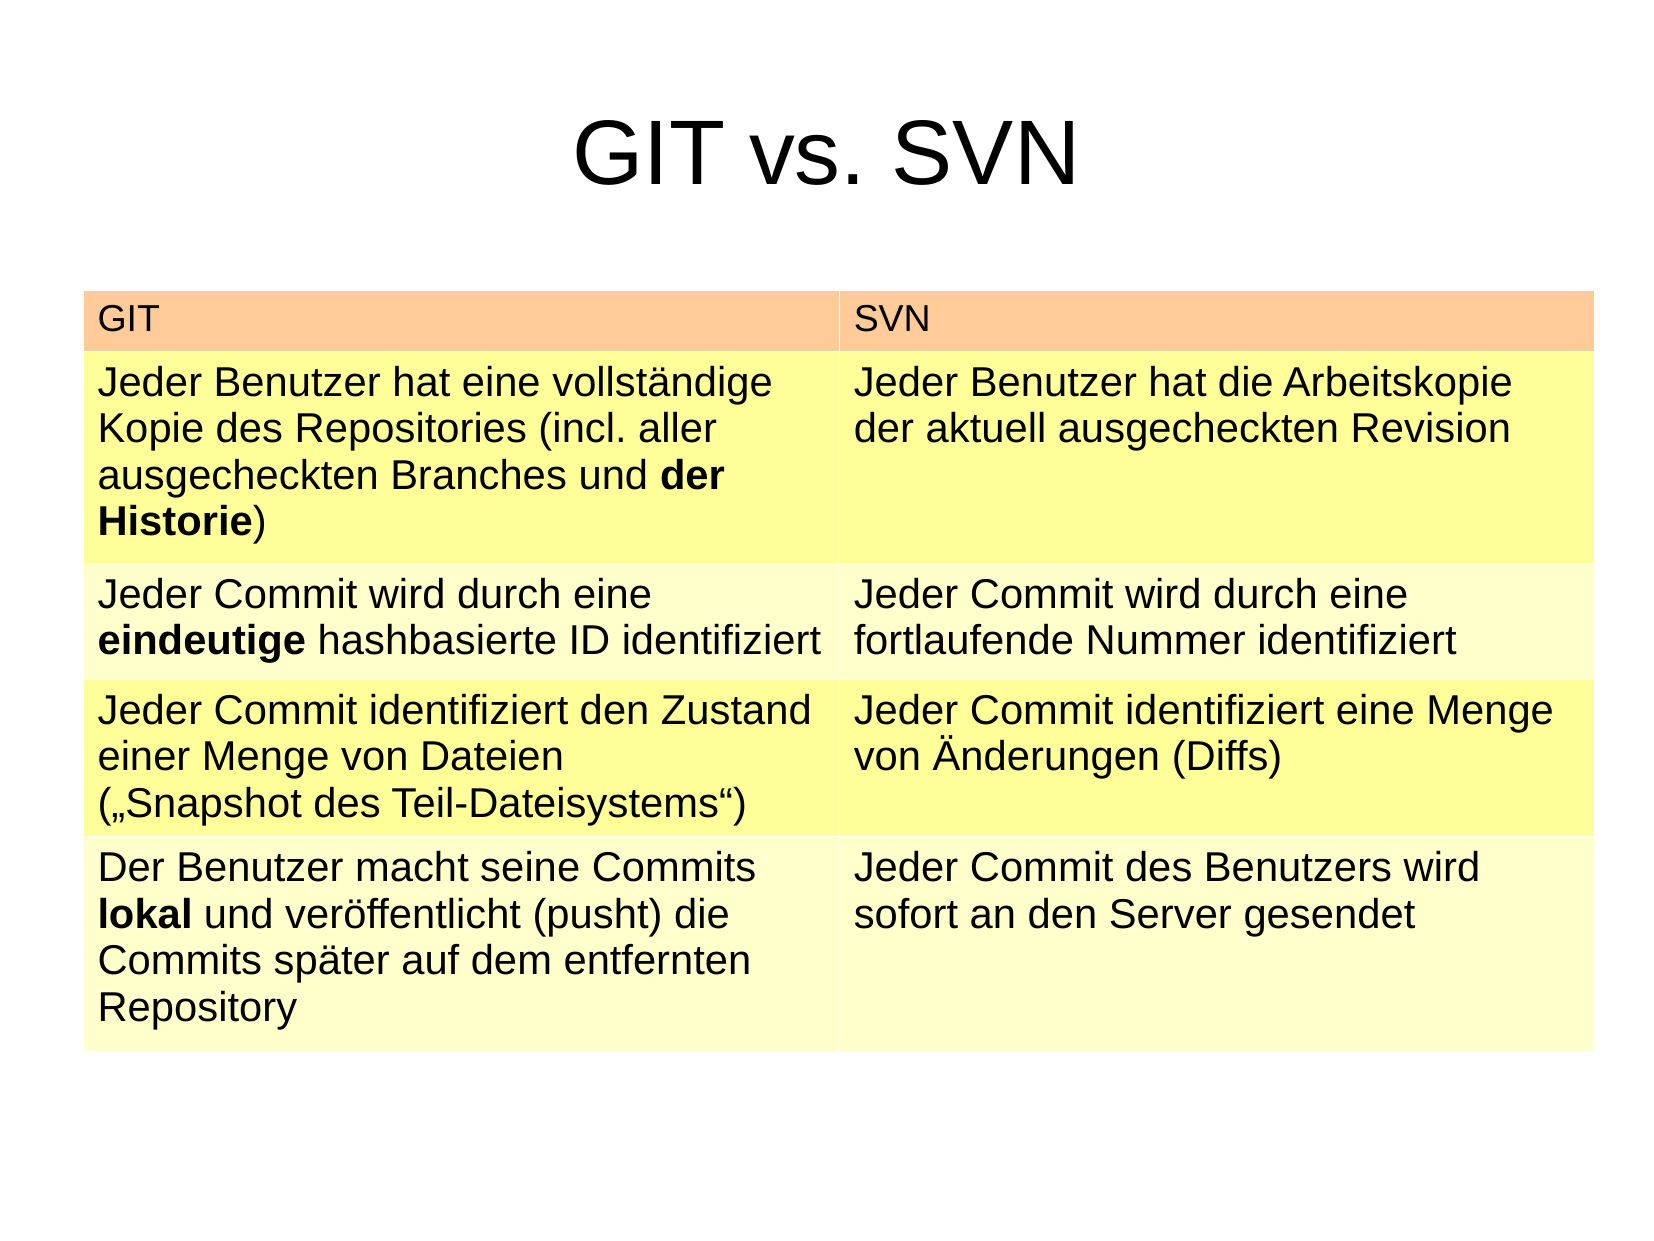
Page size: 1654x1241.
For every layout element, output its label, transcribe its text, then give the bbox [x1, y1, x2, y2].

table_cell Jeder Commit identifiziert den Zustand einer Menge von Dateien („Snapshot des Teil-Dateisystems“) [84, 680, 839, 836]
table_cell Der Benutzer macht seine Commits lokal und veröffentlicht (pusht) die Commits später auf dem entfernten Repository [84, 837, 839, 1051]
table_header SVN [840, 291, 1594, 351]
table_cell Jeder Commit wird durch eine fortlaufende Nummer identifiziert [840, 564, 1594, 679]
table_cell Jeder Commit wird durch eine eindeutige hashbasierte ID identifiziert [84, 564, 839, 679]
title GIT vs. SVN [82, 49, 1571, 257]
table_cell Jeder Commit identifiziert eine Menge von Änderungen (Diffs) [840, 680, 1594, 836]
table_header GIT [84, 291, 839, 351]
table_cell Jeder Benutzer hat eine vollständige Kopie des Repositories (incl. aller ausgecheckten Branches und der Historie) [84, 352, 839, 563]
table_cell Jeder Commit des Benutzers wird sofort an den Server gesendet [840, 837, 1594, 1051]
table_cell Jeder Benutzer hat die Arbeitskopie der aktuell ausgecheckten Revision [840, 352, 1594, 563]
